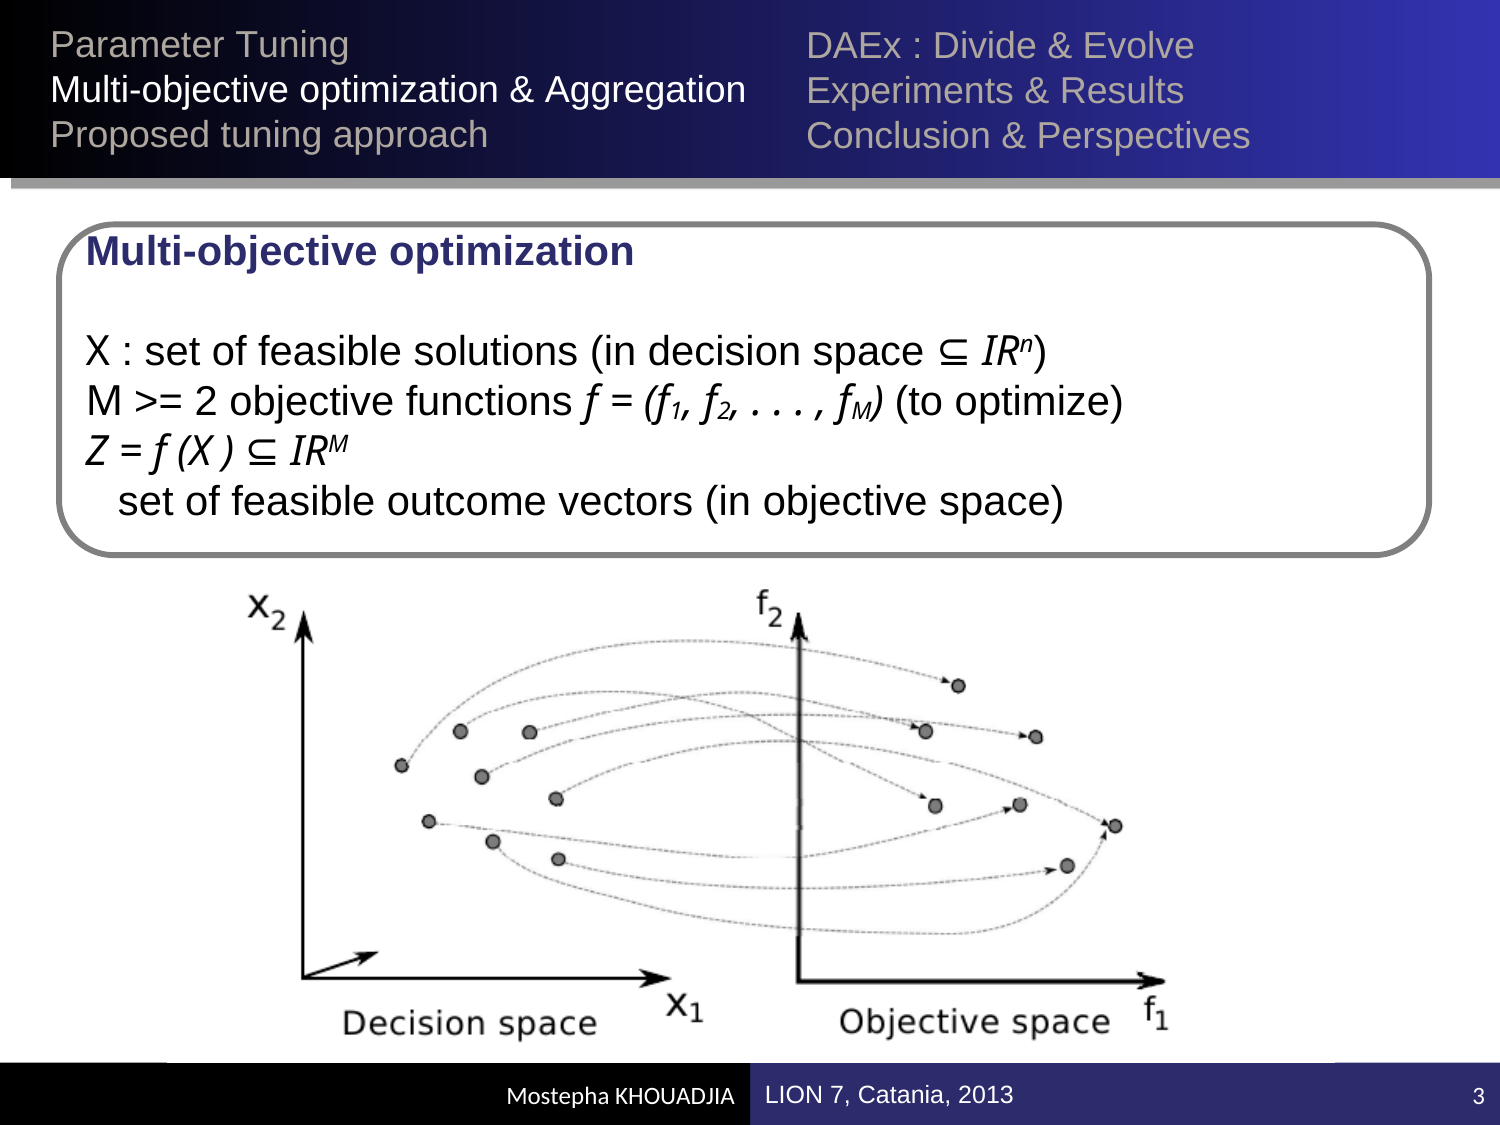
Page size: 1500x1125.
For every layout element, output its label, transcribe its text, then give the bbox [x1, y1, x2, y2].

text_box DAEx : Divide & Evolve Experiments & Results Conclusion & Perspectives [815, 13, 1500, 164]
text_box Parameter Tuning Multi-objective optimization & Aggregation Proposed tuning approach [35, 12, 815, 518]
text_box Multi-objective optimization X : set of feasible solutions (in decision space ⊆ IRn) M >= 2 objective functions f = (f1, f2, . . . , fM) (to optimize) Z = f (X ) ⊆ IRM set of feasible outcome vectors (in objective space) [815, 164, 1453, 546]
picture [167, 563, 1335, 1063]
text_box Multi-objective optimization X : set of feasible solutions (in decision space ⊆ IRn) M >= 2 objective functions f = (f1, f2, . . . , fM) (to optimize) Z = f (X ) ⊆ IRM set of feasible outcome vectors (in objective space) [70, 228, 1426, 546]
